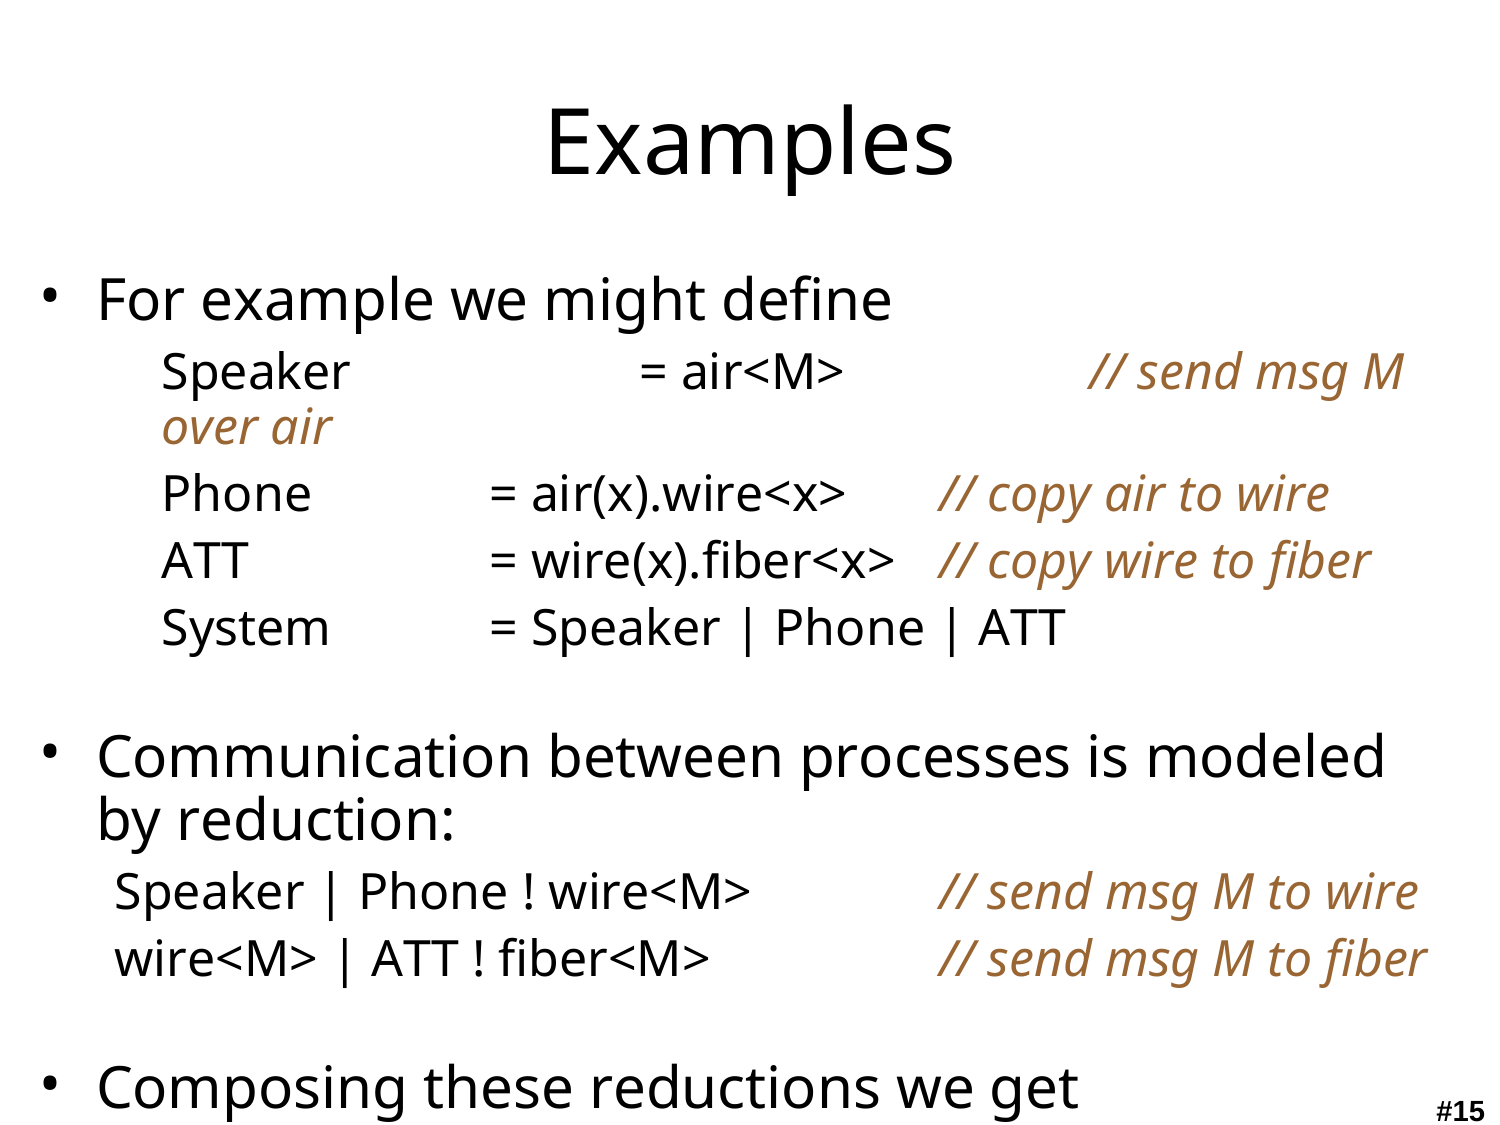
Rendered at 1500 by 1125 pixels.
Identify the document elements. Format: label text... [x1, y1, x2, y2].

title Examples [24, 45, 1476, 233]
list For example we might define Speaker = air<M> // send msg M over air Phone = air(x).wire<x> // copy air to wire ATT = wire(x).fiber<x> // copy wire to fiber System = Speaker | Phone | ATT Communication between processes is modeled by reduction: Speaker | Phone ! wire<M> // send msg M to wire wire<M> | ATT ! fiber<M> // send msg M to fiber Composing these reductions we get Speaker | Phone | ATT ! fiber<M> // send msg M to fiber [24, 262, 1476, 1101]
